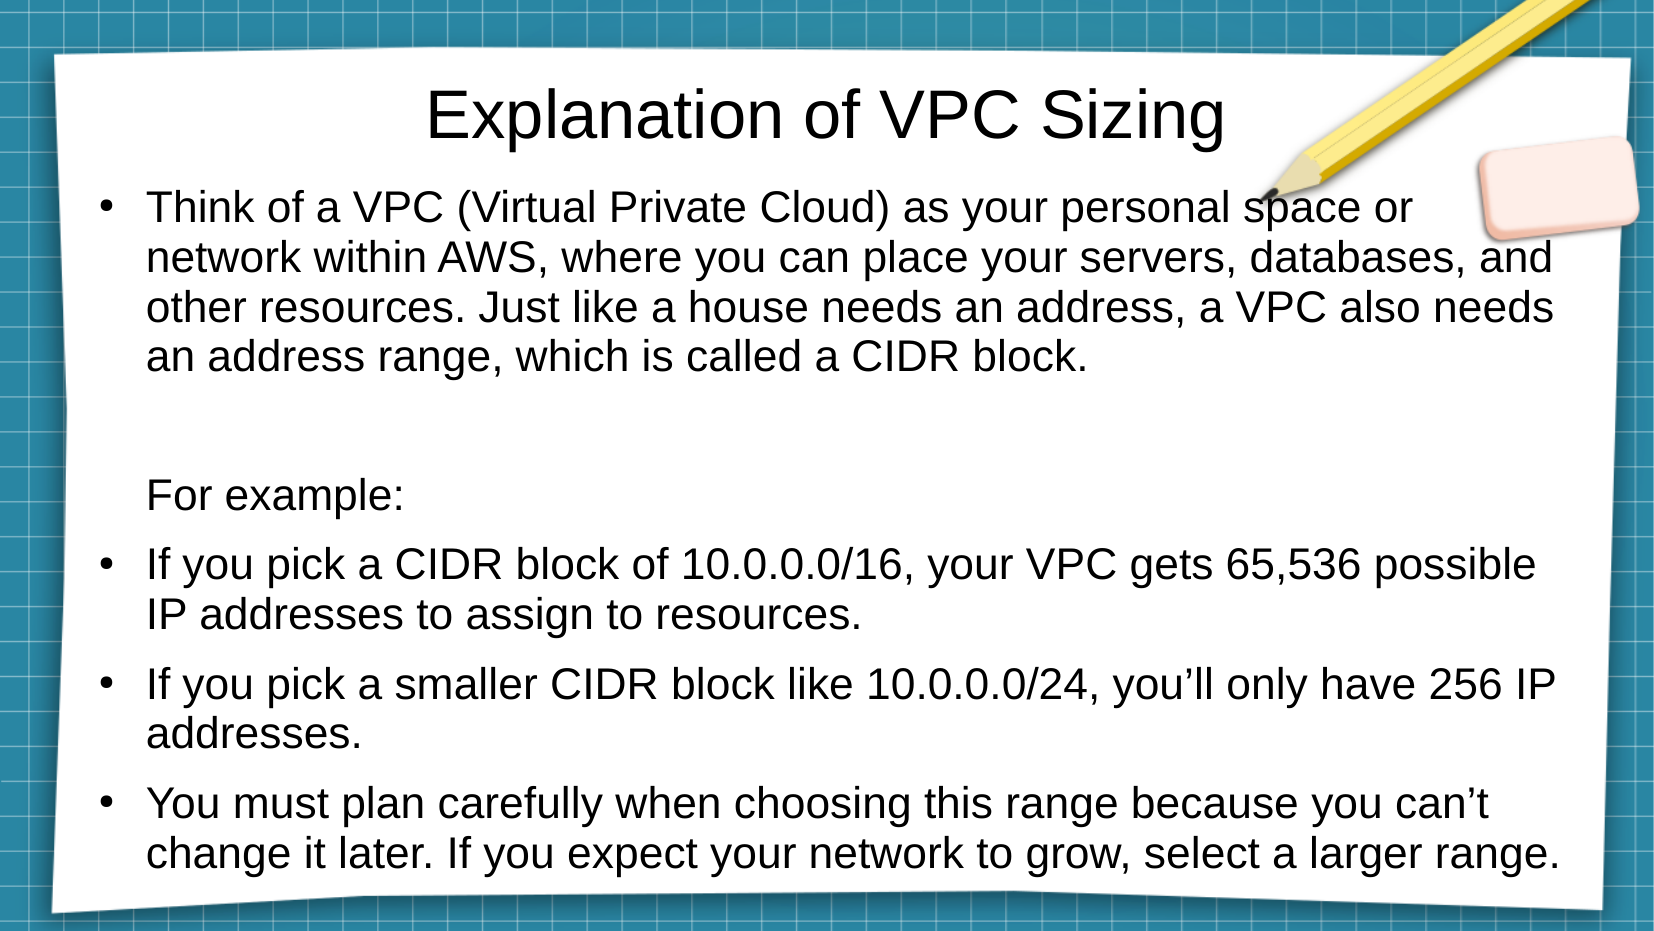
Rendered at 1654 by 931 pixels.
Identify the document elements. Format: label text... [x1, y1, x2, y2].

picture [0, 0, 1654, 931]
list Think of a VPC (Virtual Private Cloud) as your personal space or network within AWS, where you can place your servers, databases, and other resources. Just like a house needs an address, a VPC also needs an address range, which is called a CIDR block. For example: If you pick a CIDR block of 10.0.0.0/16, your VPC gets 65,536 possible IP addresses to assign to resources. If you pick a smaller CIDR block like 10.0.0.0/24, you’ll only have 256 IP addresses. You must plan carefully when choosing this range because you can’t change it later. If you expect your network to grow, select a larger range. [82, 182, 1571, 901]
title Explanation of VPC Sizing [82, 37, 1571, 182]
